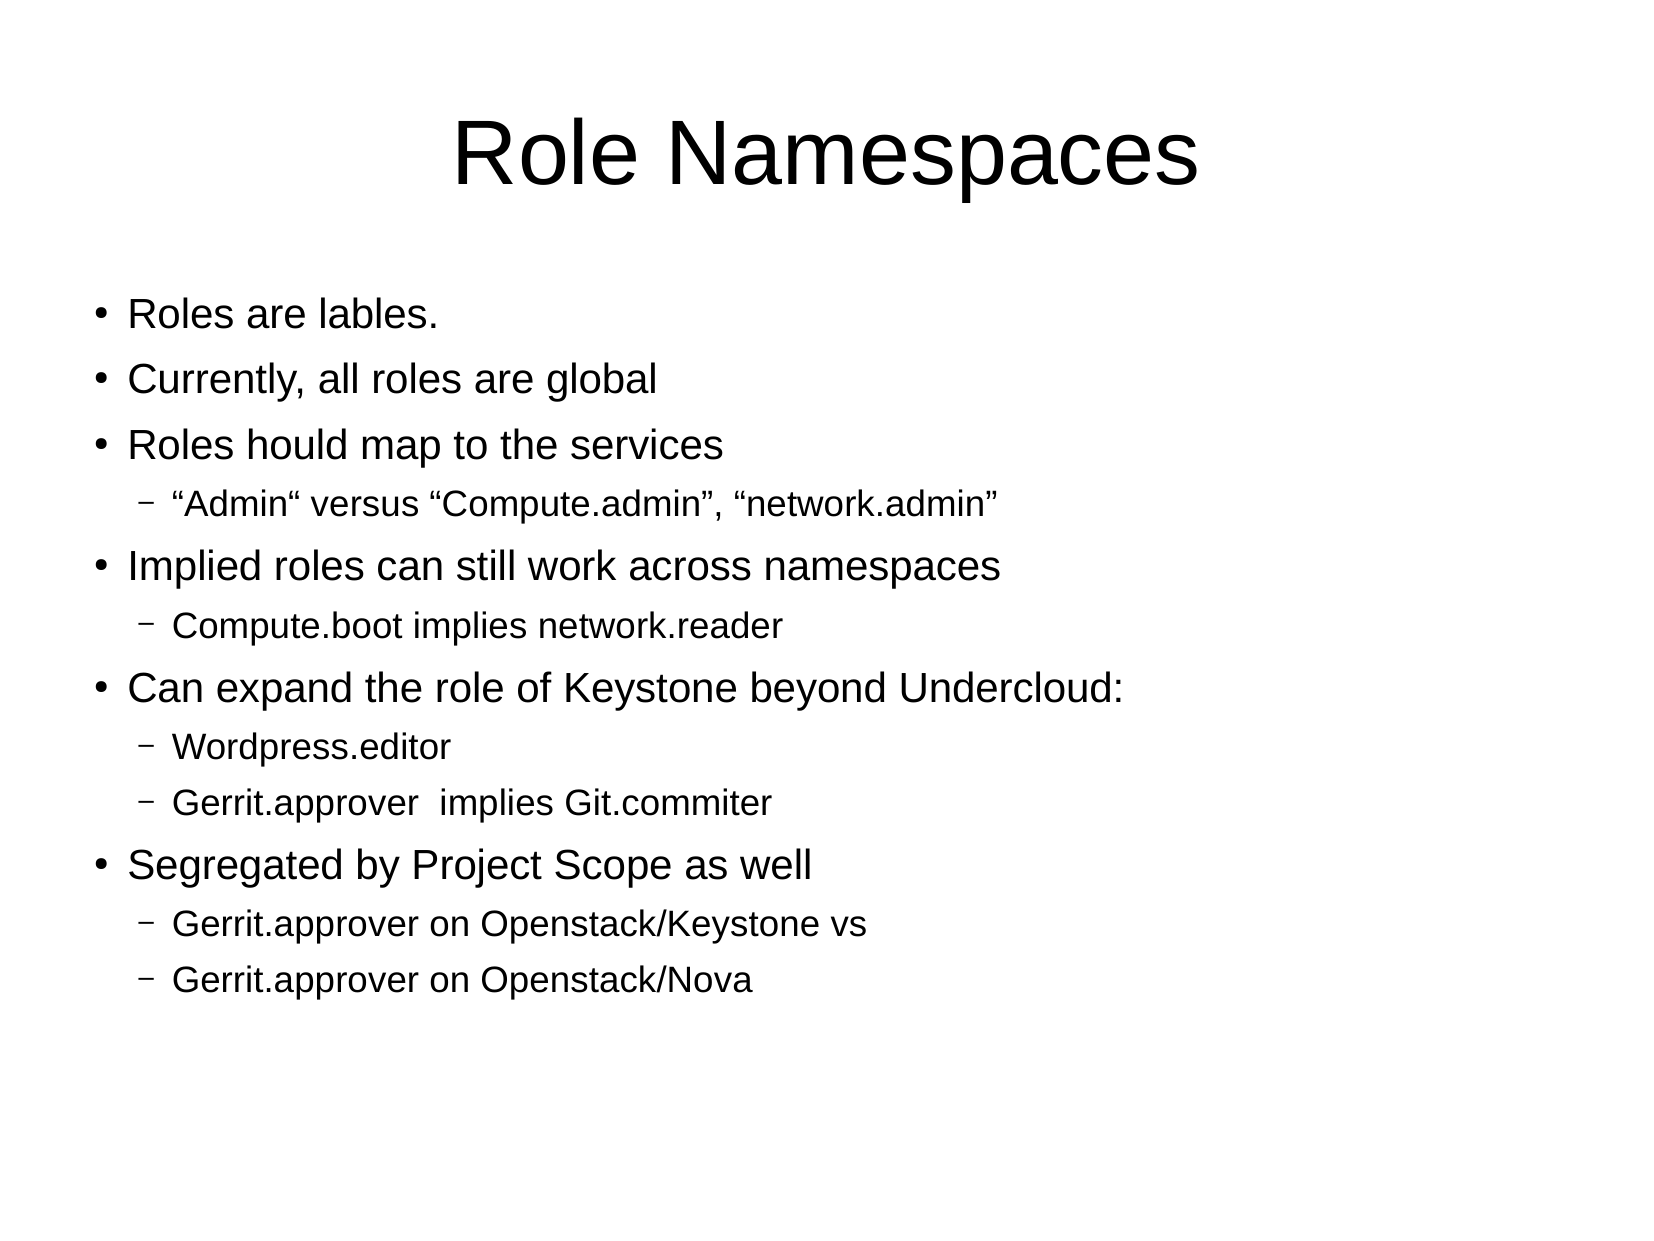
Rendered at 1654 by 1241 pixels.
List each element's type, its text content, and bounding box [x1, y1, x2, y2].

title Role Namespaces [82, 49, 1571, 257]
list Roles are lables. Currently, all roles are global Roles hould map to the services “Admin“ versus “Compute.admin”, “network.admin” Implied roles can still work across namespaces Compute.boot implies network.reader Can expand the role of Keystone beyond Undercloud: Wordpress.editor Gerrit.approver implies Git.commiter Segregated by Project Scope as well Gerrit.approver on Openstack/Keystone vs Gerrit.approver on Openstack/Nova [82, 290, 1571, 1010]
